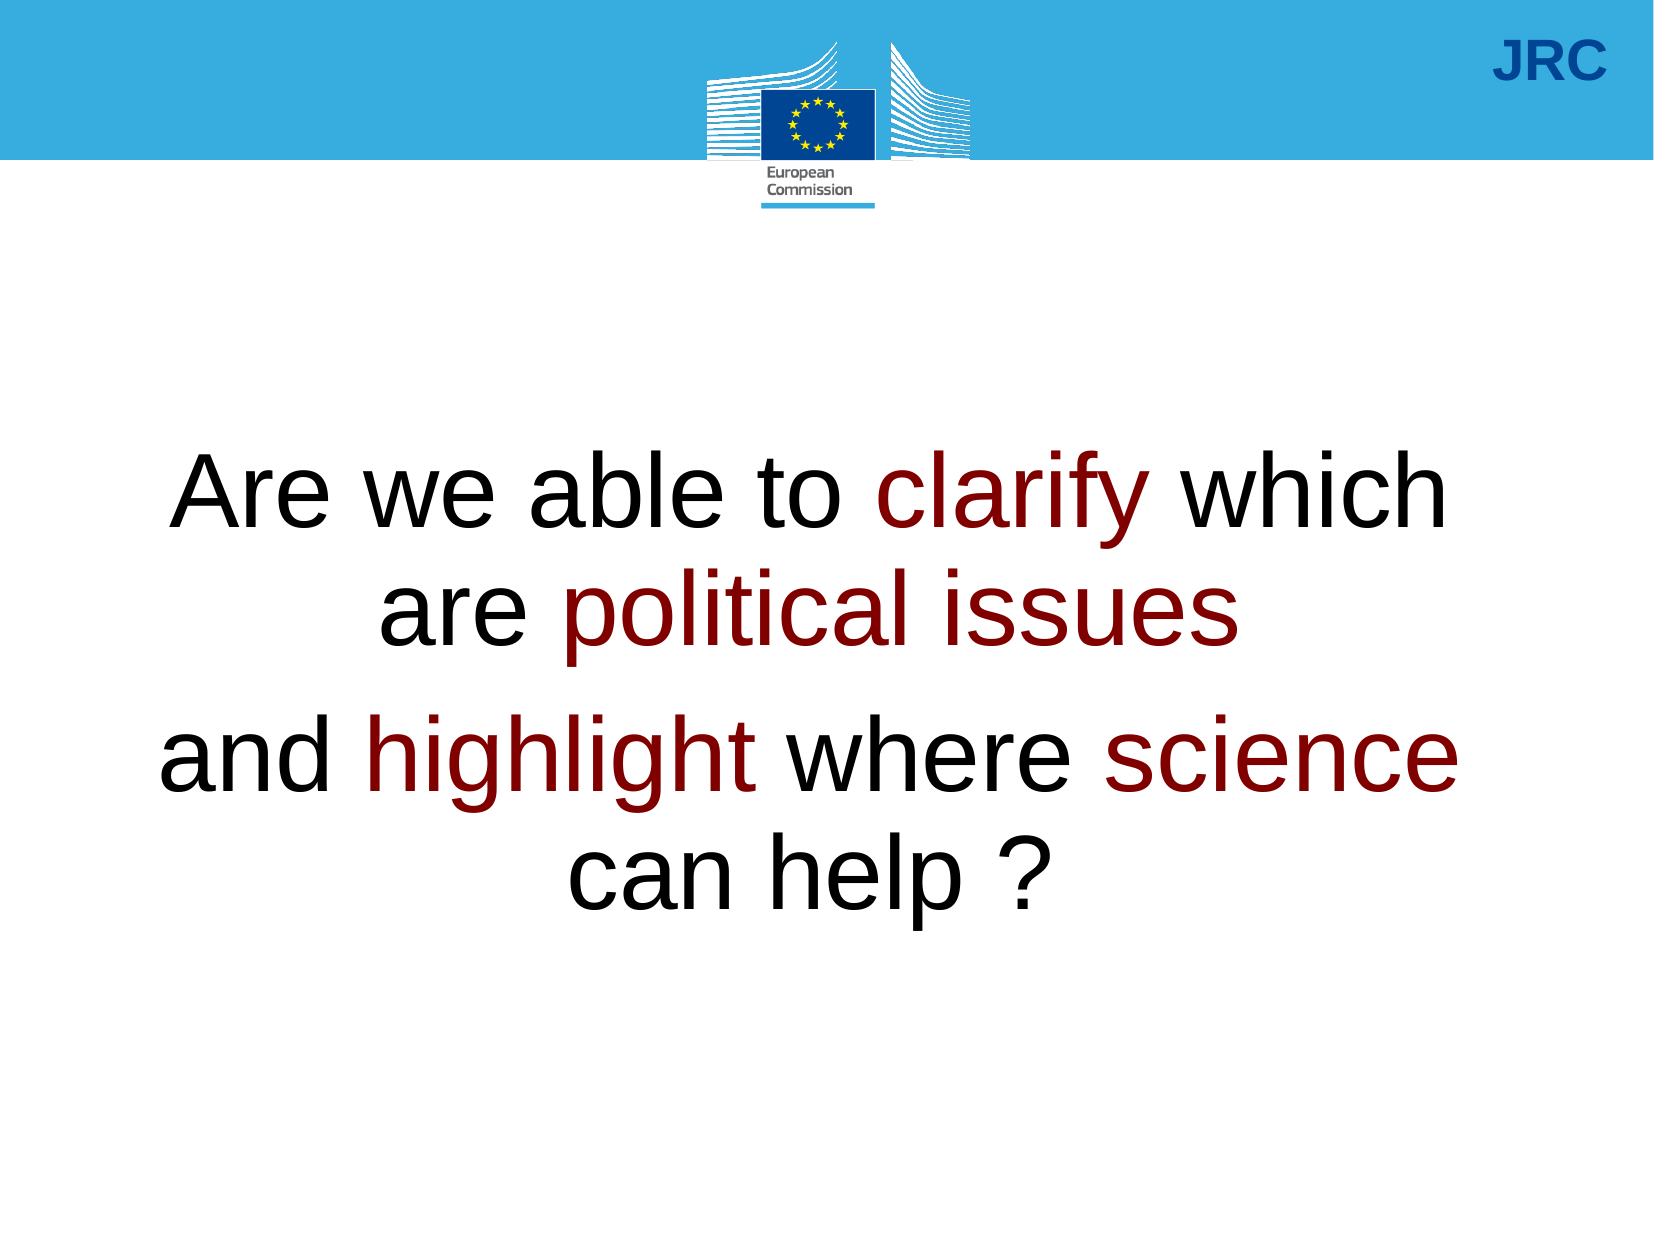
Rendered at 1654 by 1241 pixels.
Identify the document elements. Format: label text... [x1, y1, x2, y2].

text_box JRC [1470, 22, 1631, 94]
picture [707, 41, 970, 210]
text_box [0, 0, 1653, 160]
list Are we able to clarify which are political issues and highlight where science can help ? [82, 431, 1538, 934]
